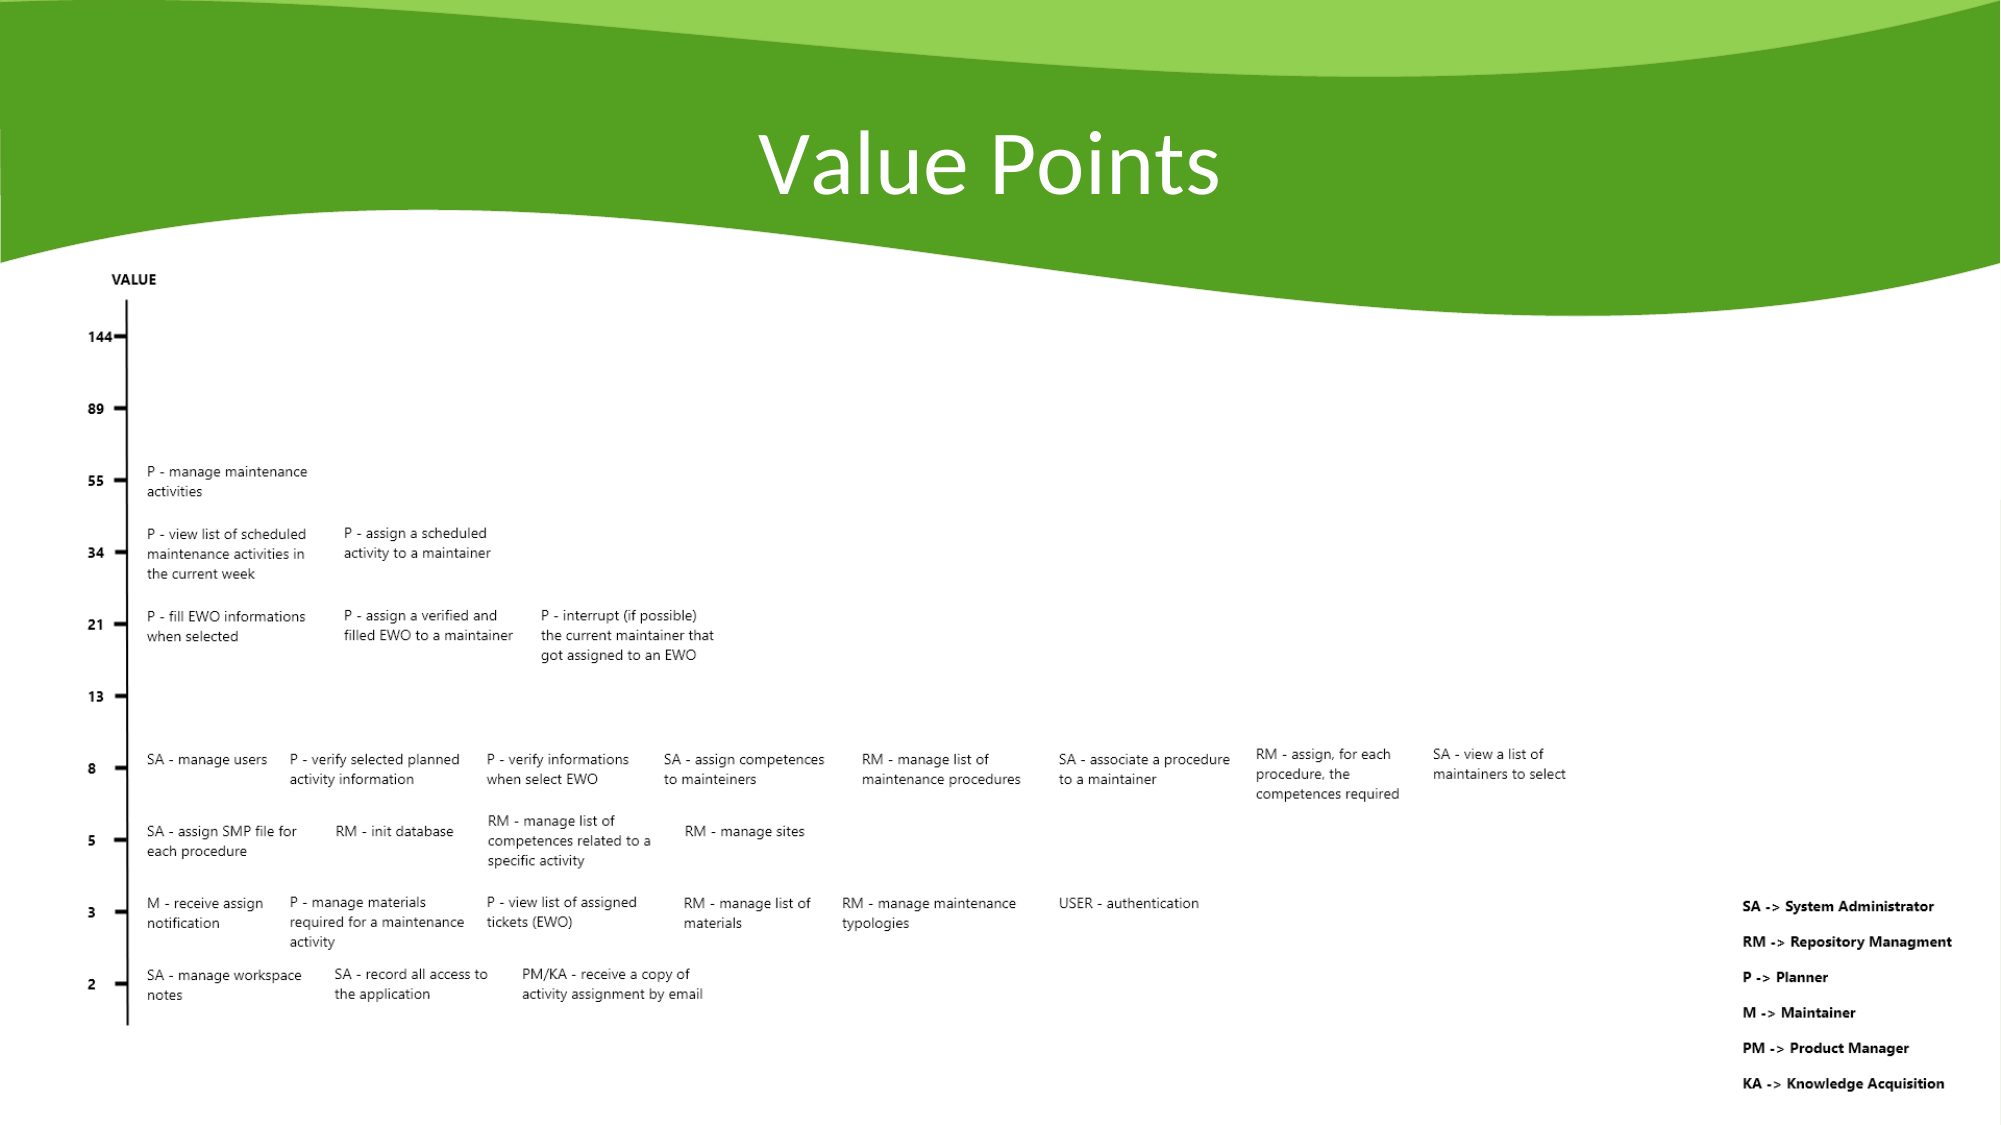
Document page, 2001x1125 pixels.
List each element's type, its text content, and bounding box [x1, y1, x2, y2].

picture [0, 210, 2000, 1125]
text_box [204, 0, 1998, 76]
text_box Value Points [0, 0, 2000, 316]
